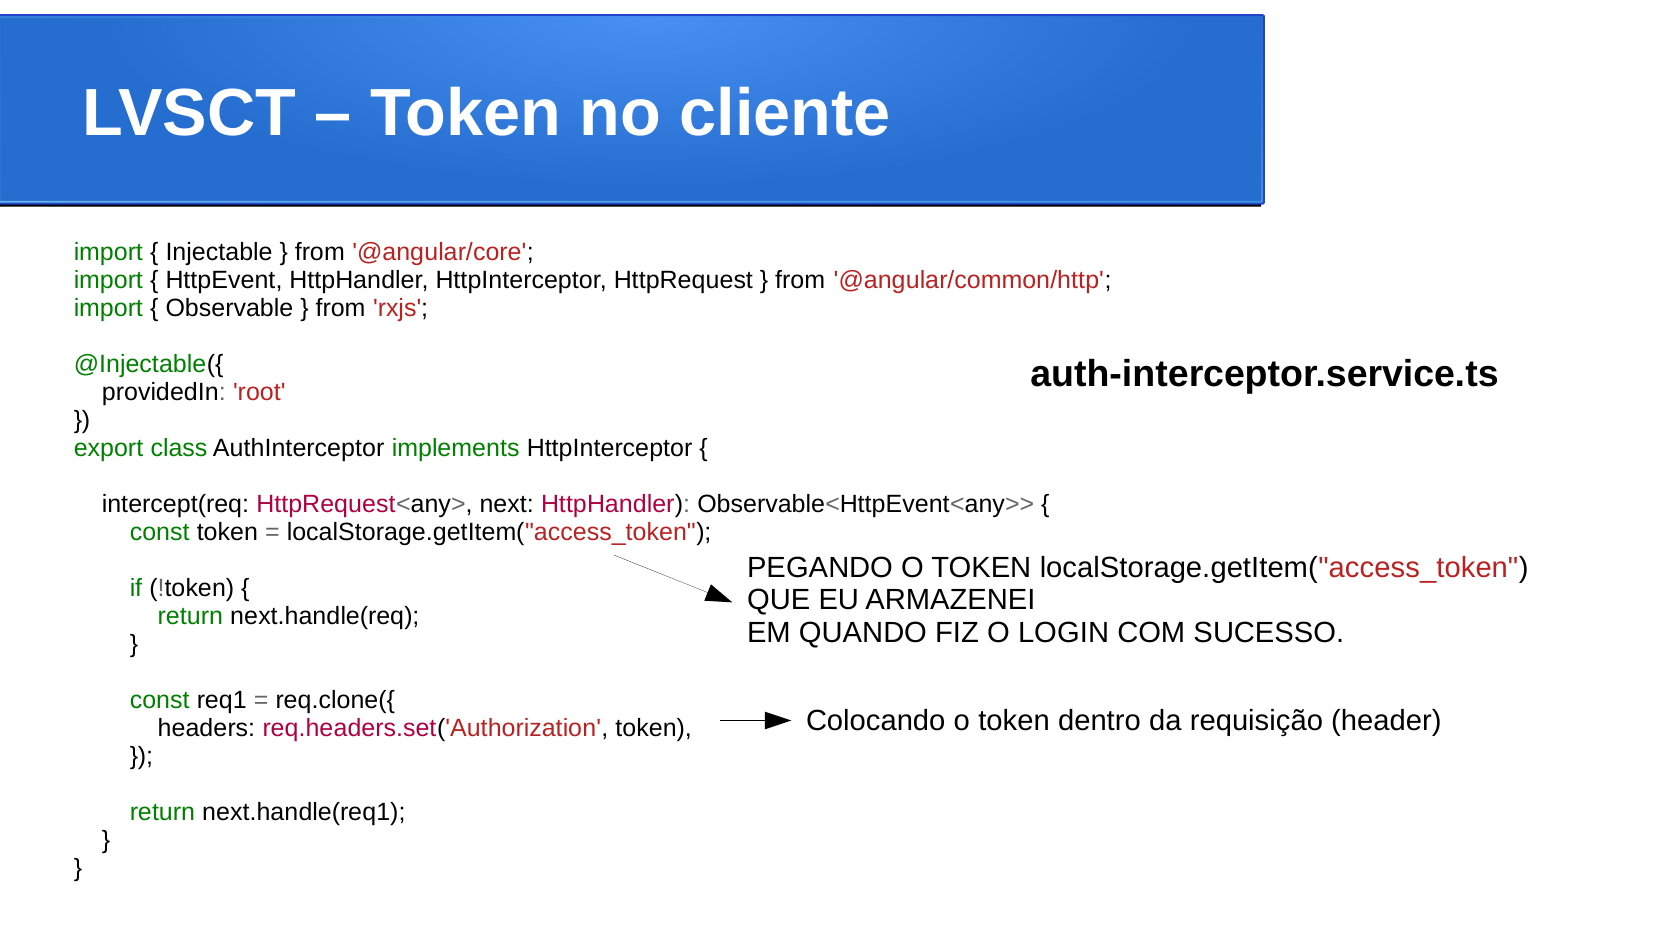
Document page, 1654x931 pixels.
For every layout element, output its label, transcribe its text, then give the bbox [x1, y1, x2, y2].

text_box PEGANDO O TOKEN localStorage.getItem("access_token") QUE EU ARMAZENEI EM QUANDO FIZ O LOGIN COM SUCESSO. [732, 543, 1552, 657]
text_box auth-interceptor.service.ts [1015, 344, 1514, 402]
title LVSCT – Token no cliente [82, 35, 1235, 189]
text_box import { Injectable } from '@angular/core'; import { HttpEvent, HttpHandler, HttpInterceptor, HttpRequest } from '@angular/common/http'; import { Observable } from 'rxjs'; @Injectable({ providedIn: 'root' }) export class AuthInterceptor implements HttpInterceptor { intercept(req: HttpRequest<any>, next: HttpHandler): Observable<HttpEvent<any>> { const token = localStorage.getItem("access_token"); if (!token) { return next.handle(req); } const req1 = req.clone({ headers: req.headers.set('Authorization', token), }); return next.handle(req1); } } [59, 230, 1512, 889]
text_box Colocando o token dentro da requisição (header) [791, 696, 1458, 745]
